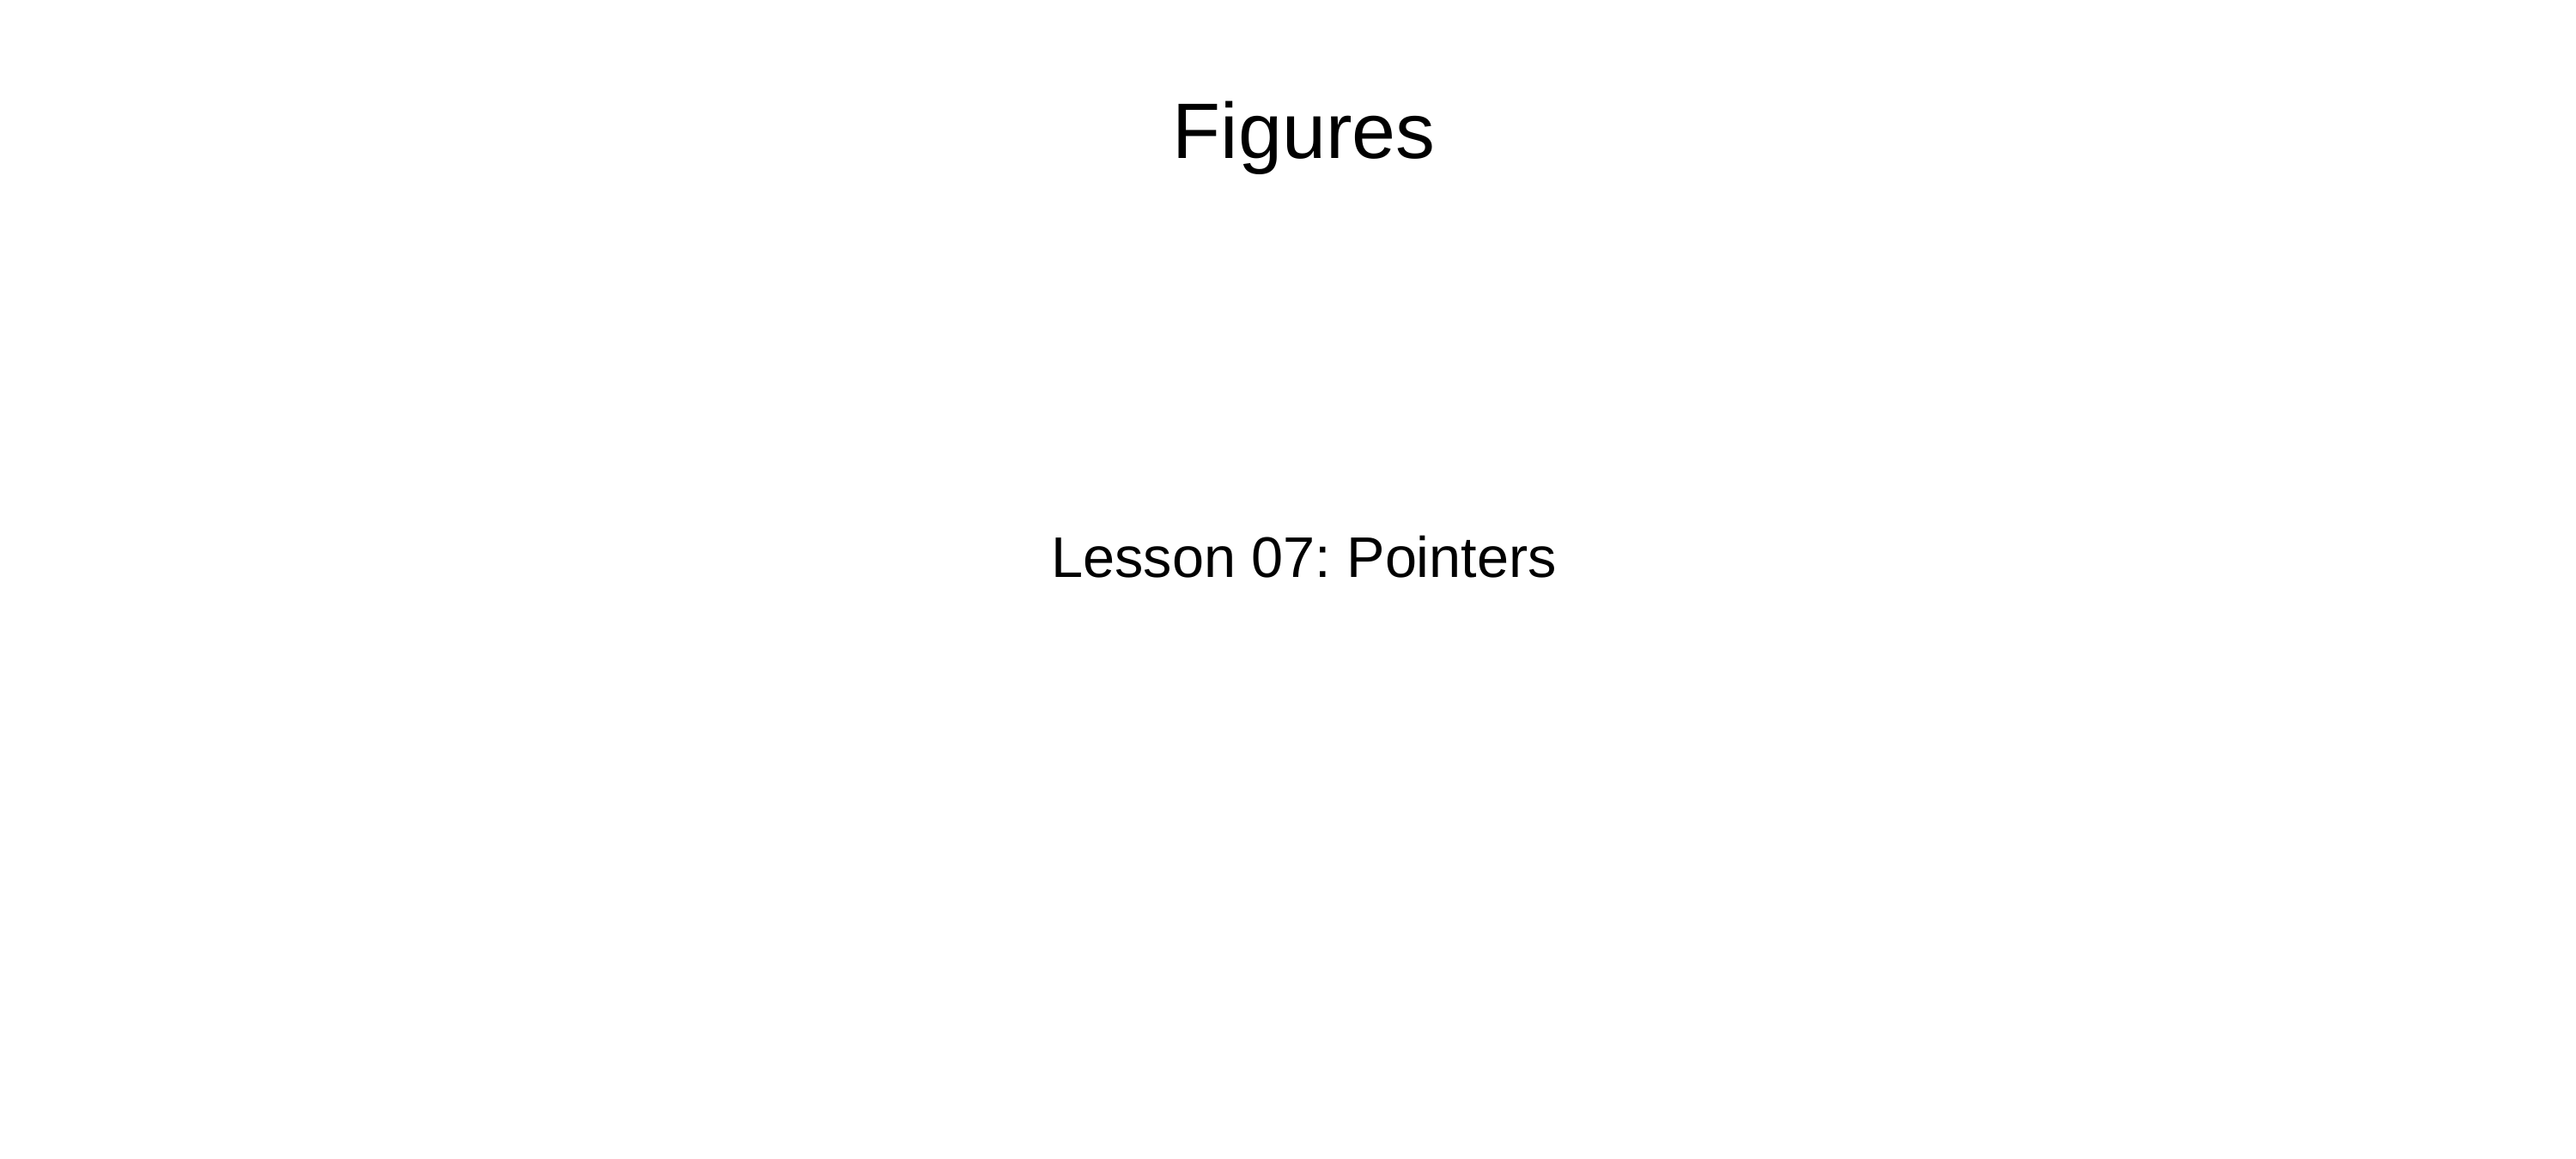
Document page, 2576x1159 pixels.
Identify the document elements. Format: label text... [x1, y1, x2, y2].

title Figures [70, 42, 2538, 221]
subtitle Lesson 07: Pointers [70, 249, 2538, 867]
